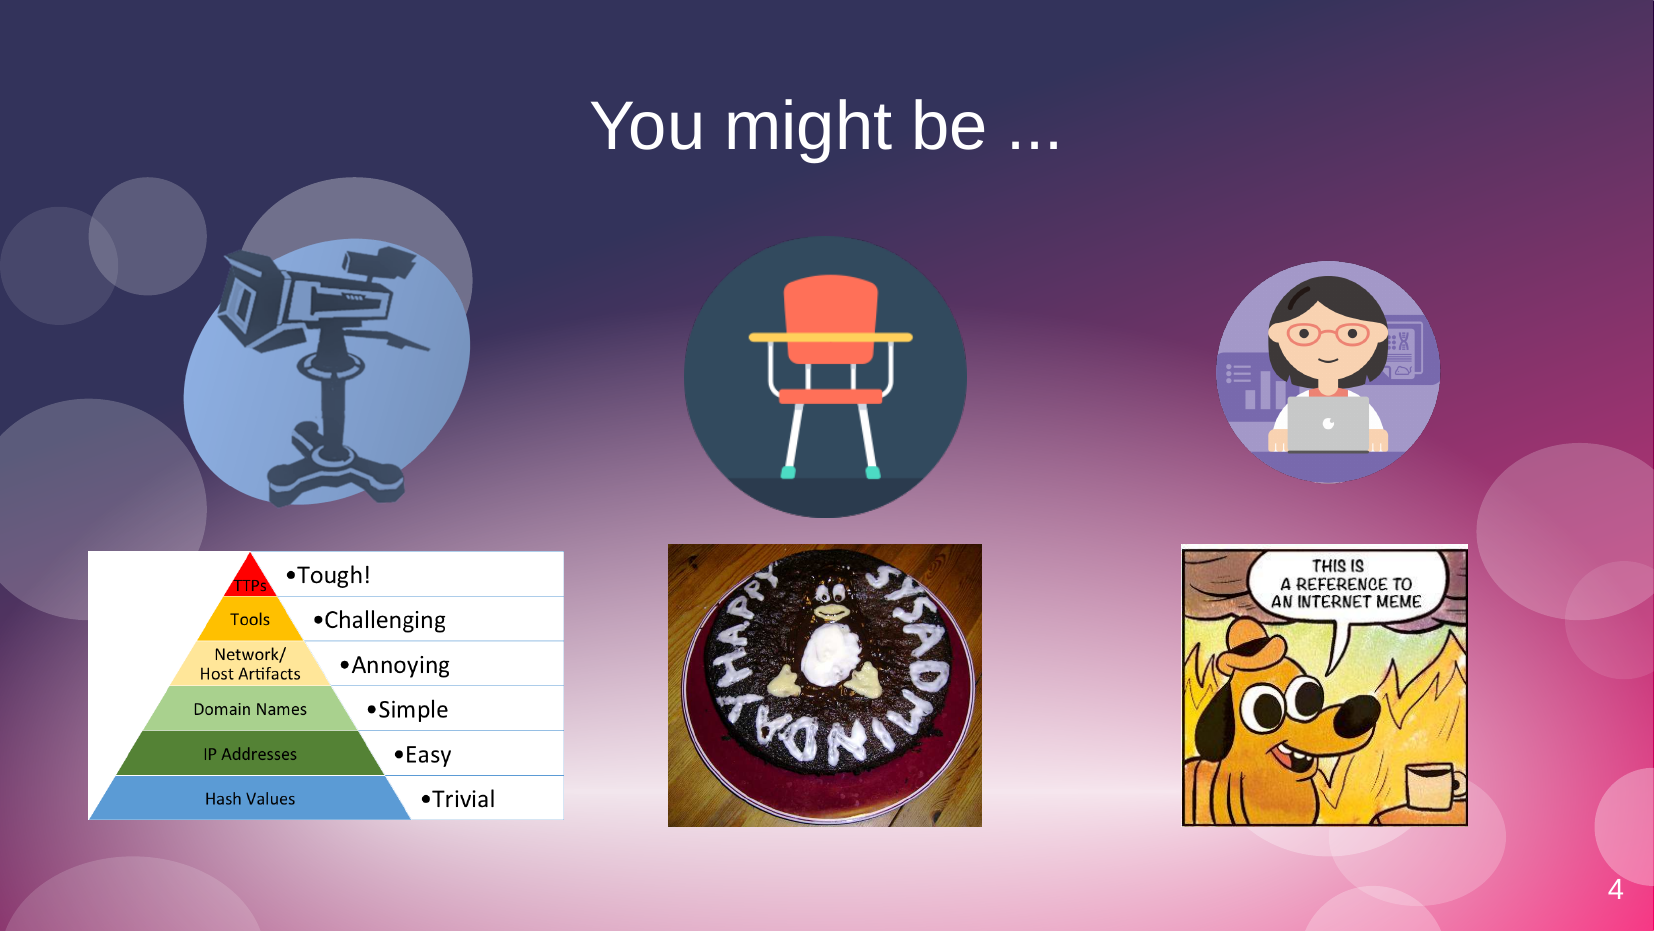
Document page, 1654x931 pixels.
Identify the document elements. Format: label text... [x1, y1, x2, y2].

picture [88, 551, 564, 820]
title You might be ... [88, 44, 1565, 207]
picture [668, 544, 982, 827]
picture [1183, 236, 1466, 518]
picture [182, 236, 471, 518]
picture [684, 236, 967, 518]
picture [1181, 544, 1468, 827]
